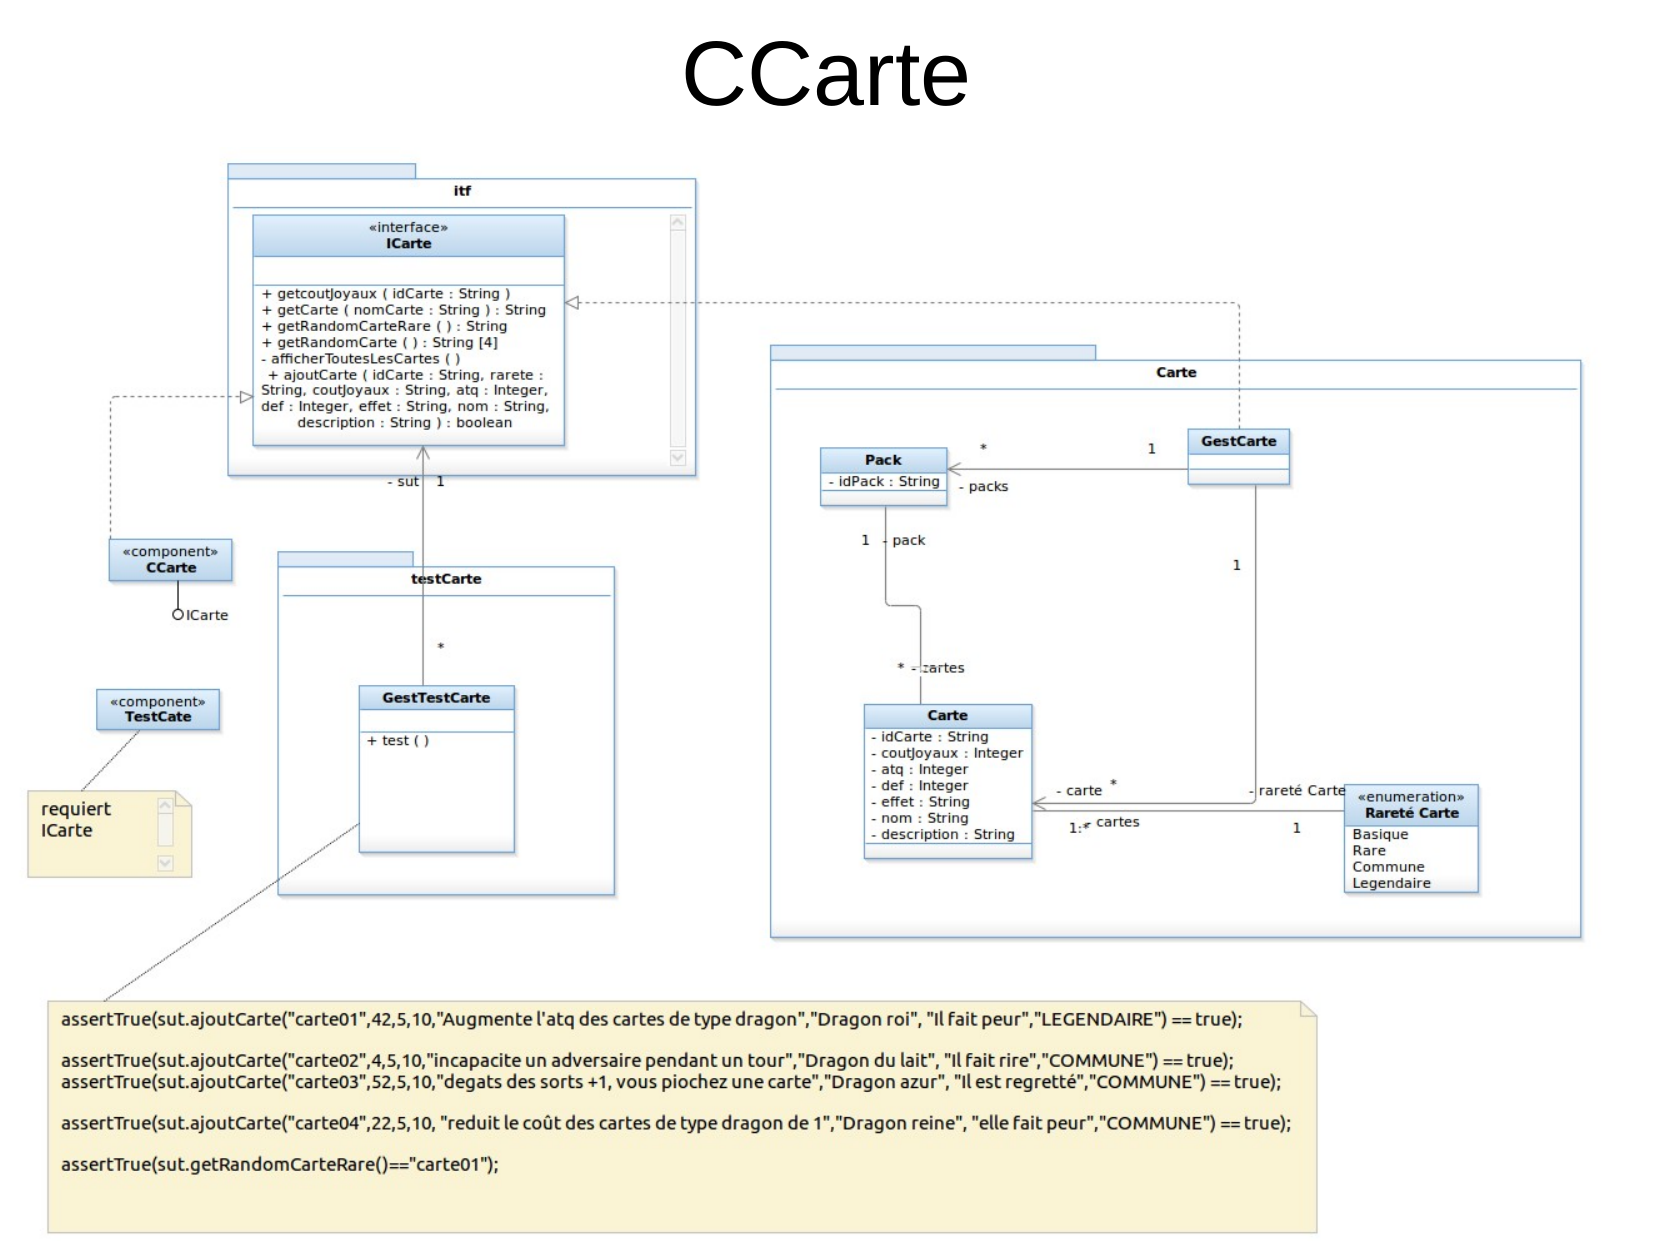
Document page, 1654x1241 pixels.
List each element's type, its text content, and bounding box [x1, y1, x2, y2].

picture [0, 147, 1654, 1241]
title CCarte [82, 0, 1571, 147]
